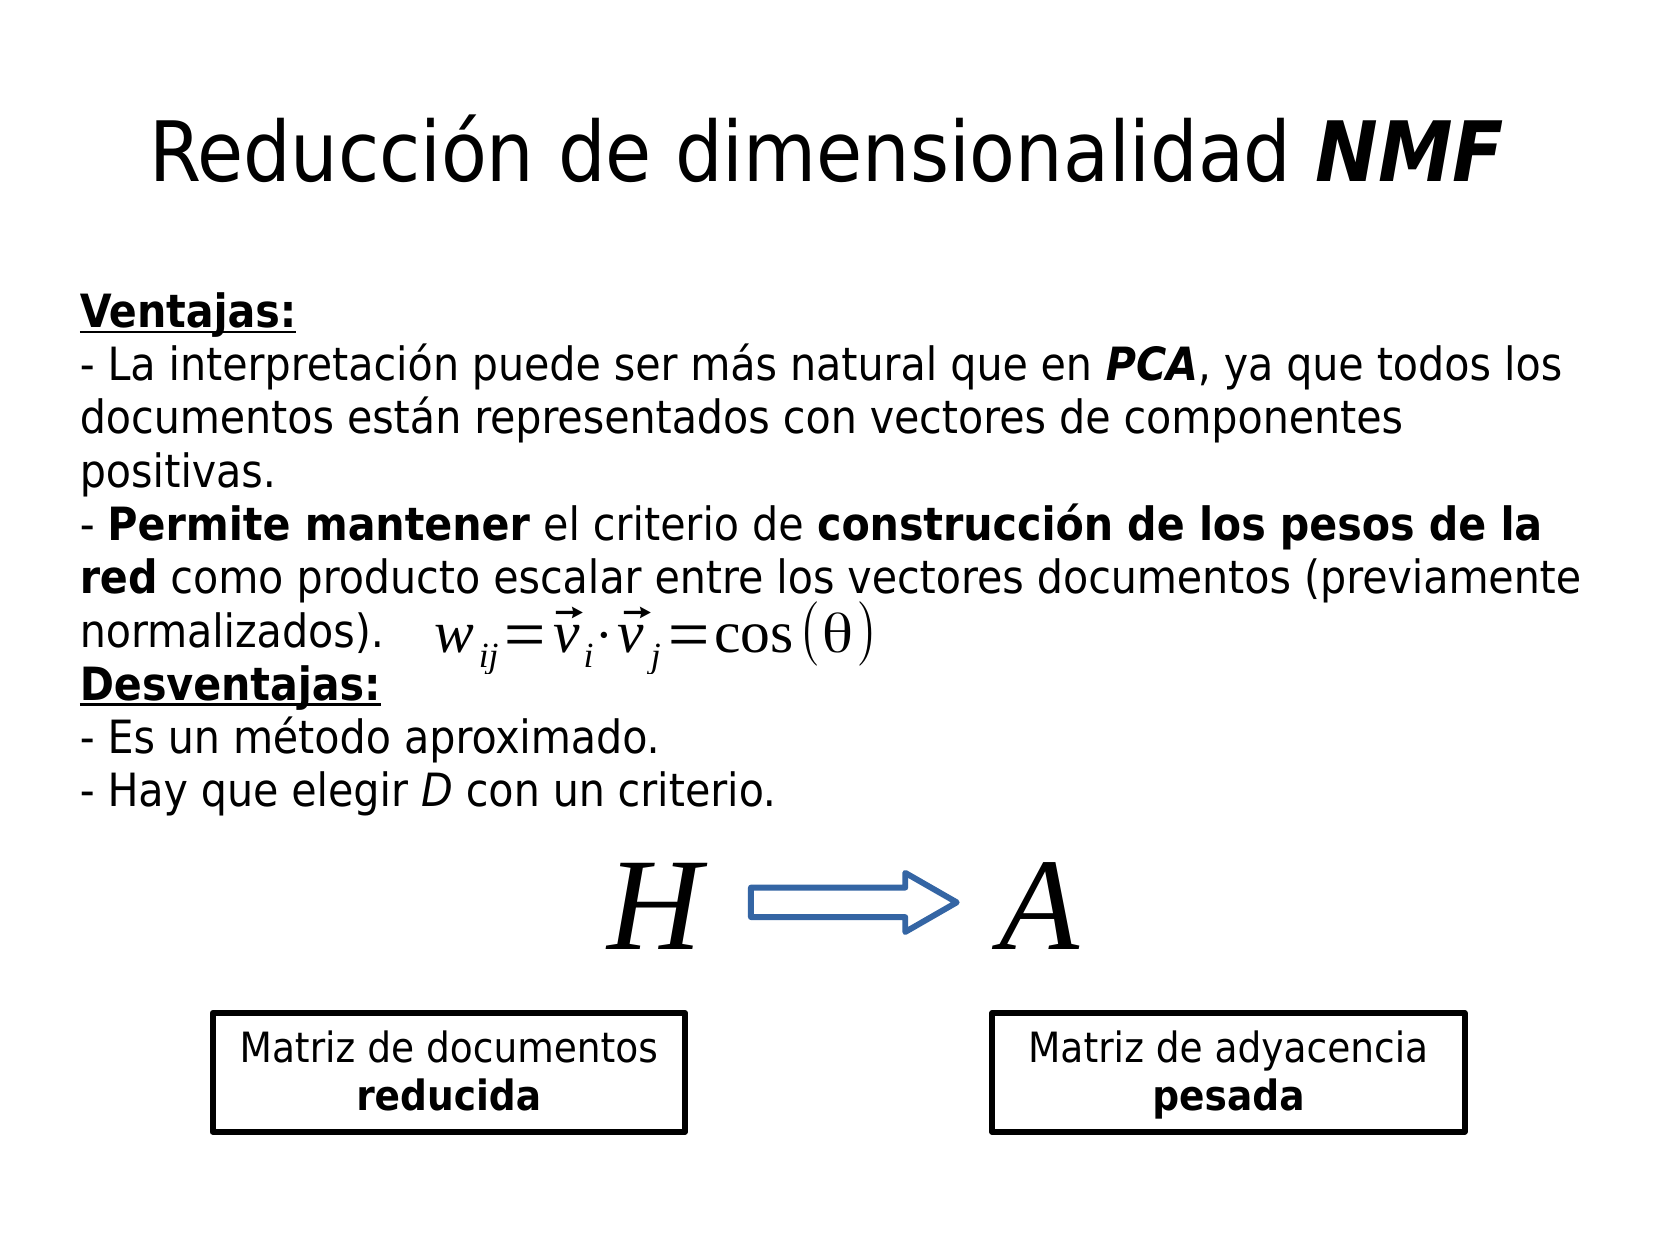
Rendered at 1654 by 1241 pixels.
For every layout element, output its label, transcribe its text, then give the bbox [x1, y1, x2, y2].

chart [950, 826, 1115, 975]
text_box Matriz de documentos reducida [212, 1012, 686, 1132]
title Reducción de dimensionalidad NMF [82, 49, 1571, 257]
text_box Matriz de adyacencia pesada [992, 1012, 1465, 1132]
chart [566, 828, 746, 975]
chart [419, 596, 892, 674]
text_box Ventajas: - La interpretación puede ser más natural que en PCA, ya que todos los documentos están representados con vectores de componentes positivas. - Permite mantener el criterio de construcción de los pesos de la red como producto escalar entre los vectores documentos (previamente normalizados). Desventajas: - Es un método aproximado. - Hay que elegir D con un criterio. [64, 277, 1607, 828]
